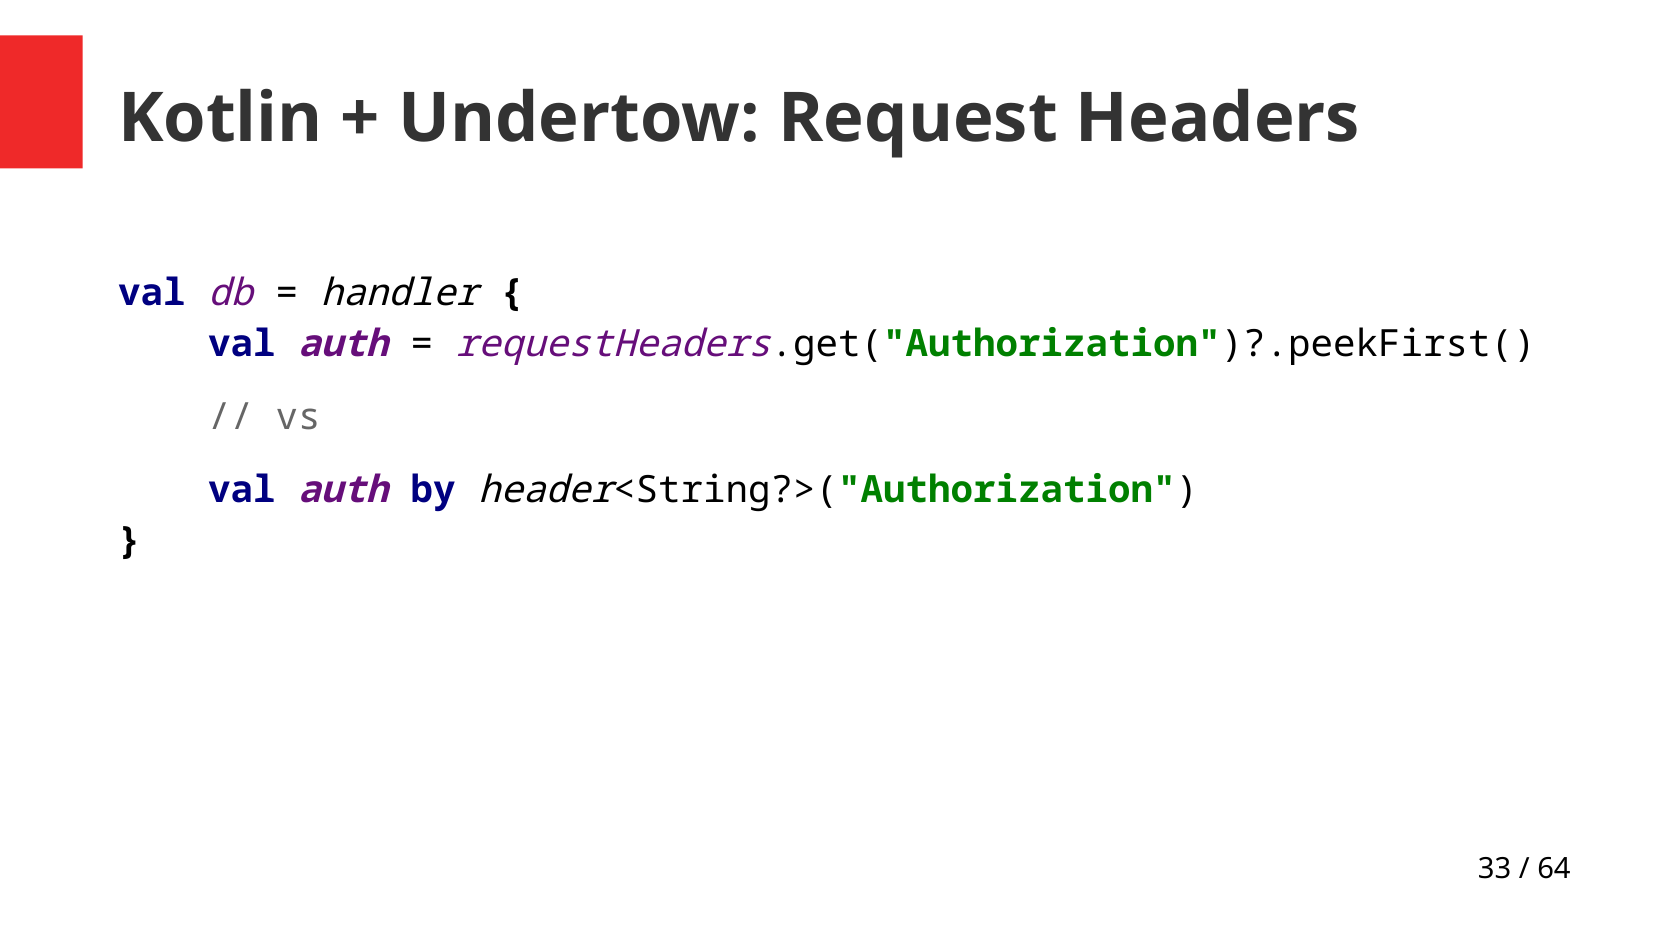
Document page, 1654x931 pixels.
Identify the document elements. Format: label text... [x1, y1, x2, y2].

title Kotlin + Undertow: Request Headers [118, 37, 1571, 193]
list val db = handler { val auth = requestHeaders.get("Authorization")?.peekFirst() // vs val auth by header<String?>("Authorization") } [118, 265, 1591, 806]
